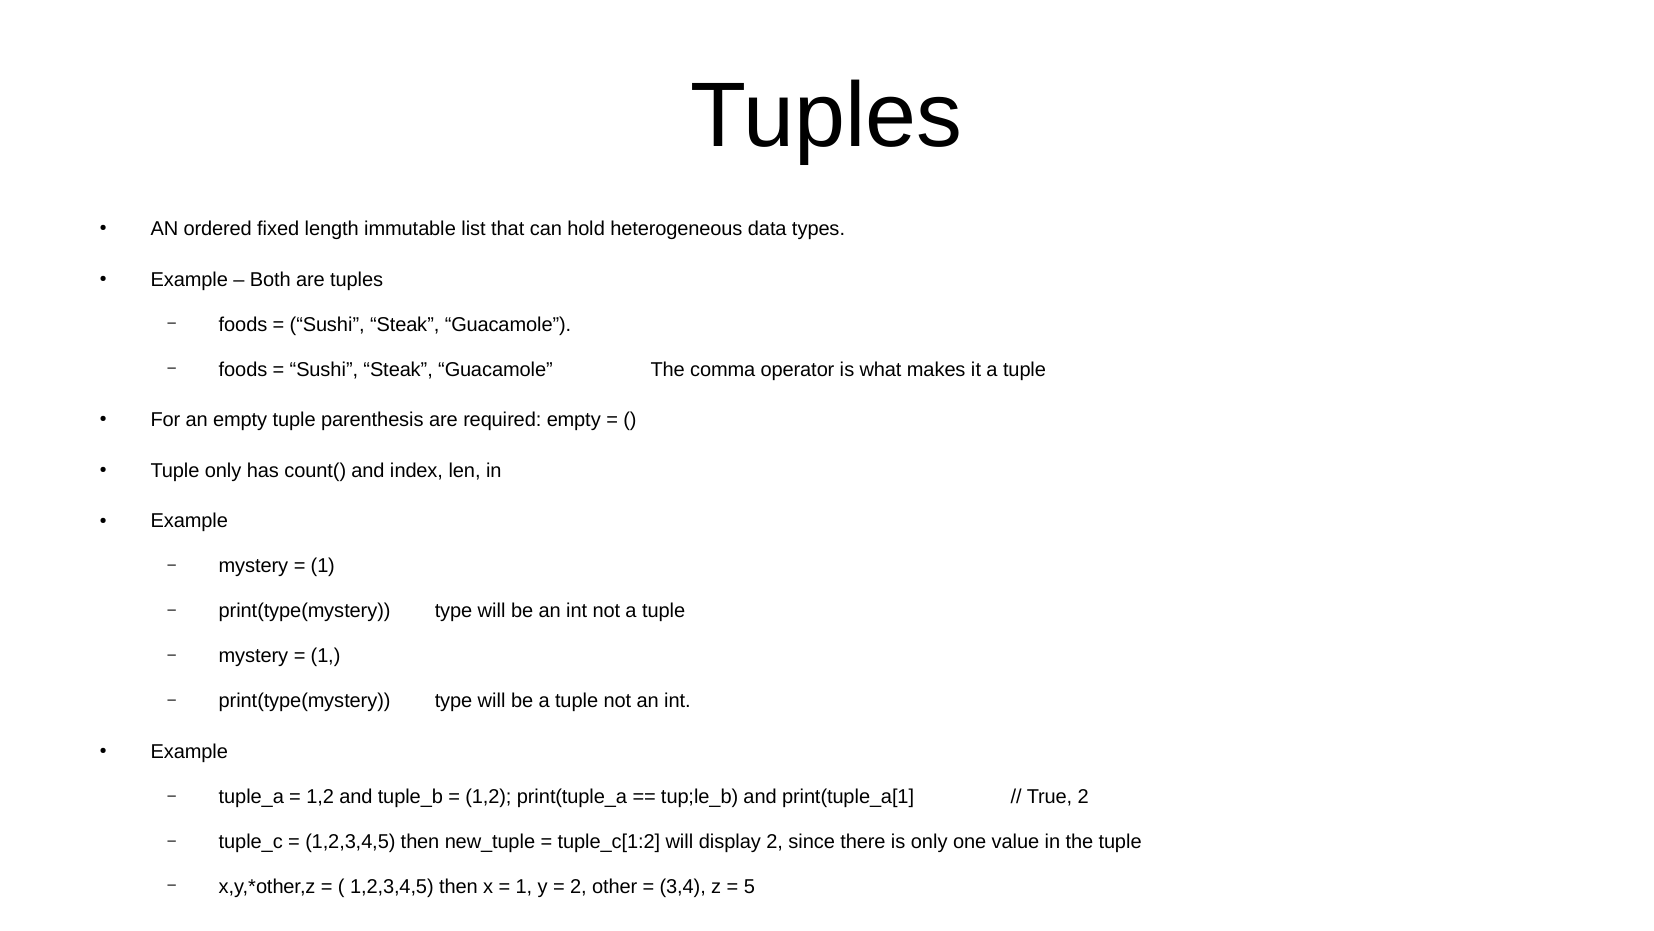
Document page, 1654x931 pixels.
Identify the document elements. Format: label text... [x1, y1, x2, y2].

list AN ordered fixed length immutable list that can hold heterogeneous data types. Example – Both are tuples foods = (“Sushi”, “Steak”, “Guacamole”). foods = “Sushi”, “Steak”, “Guacamole” The comma operator is what makes it a tuple For an empty tuple parenthesis are required: empty = () Tuple only has count() and index, len, in Example mystery = (1) print(type(mystery)) type will be an int not a tuple mystery = (1,) print(type(mystery)) type will be a tuple not an int. Example tuple_a = 1,2 and tuple_b = (1,2); print(tuple_a == tup;le_b) and print(tuple_a[1] // True, 2 tuple_c = (1,2,3,4,5) then new_tuple = tuple_c[1:2] will display 2, since there is only one value in the tuple x,y,*other,z = ( 1,2,3,4,5) then x = 1, y = 2, other = (3,4), z = 5 [82, 217, 1606, 901]
title Tuples [82, 37, 1571, 193]
